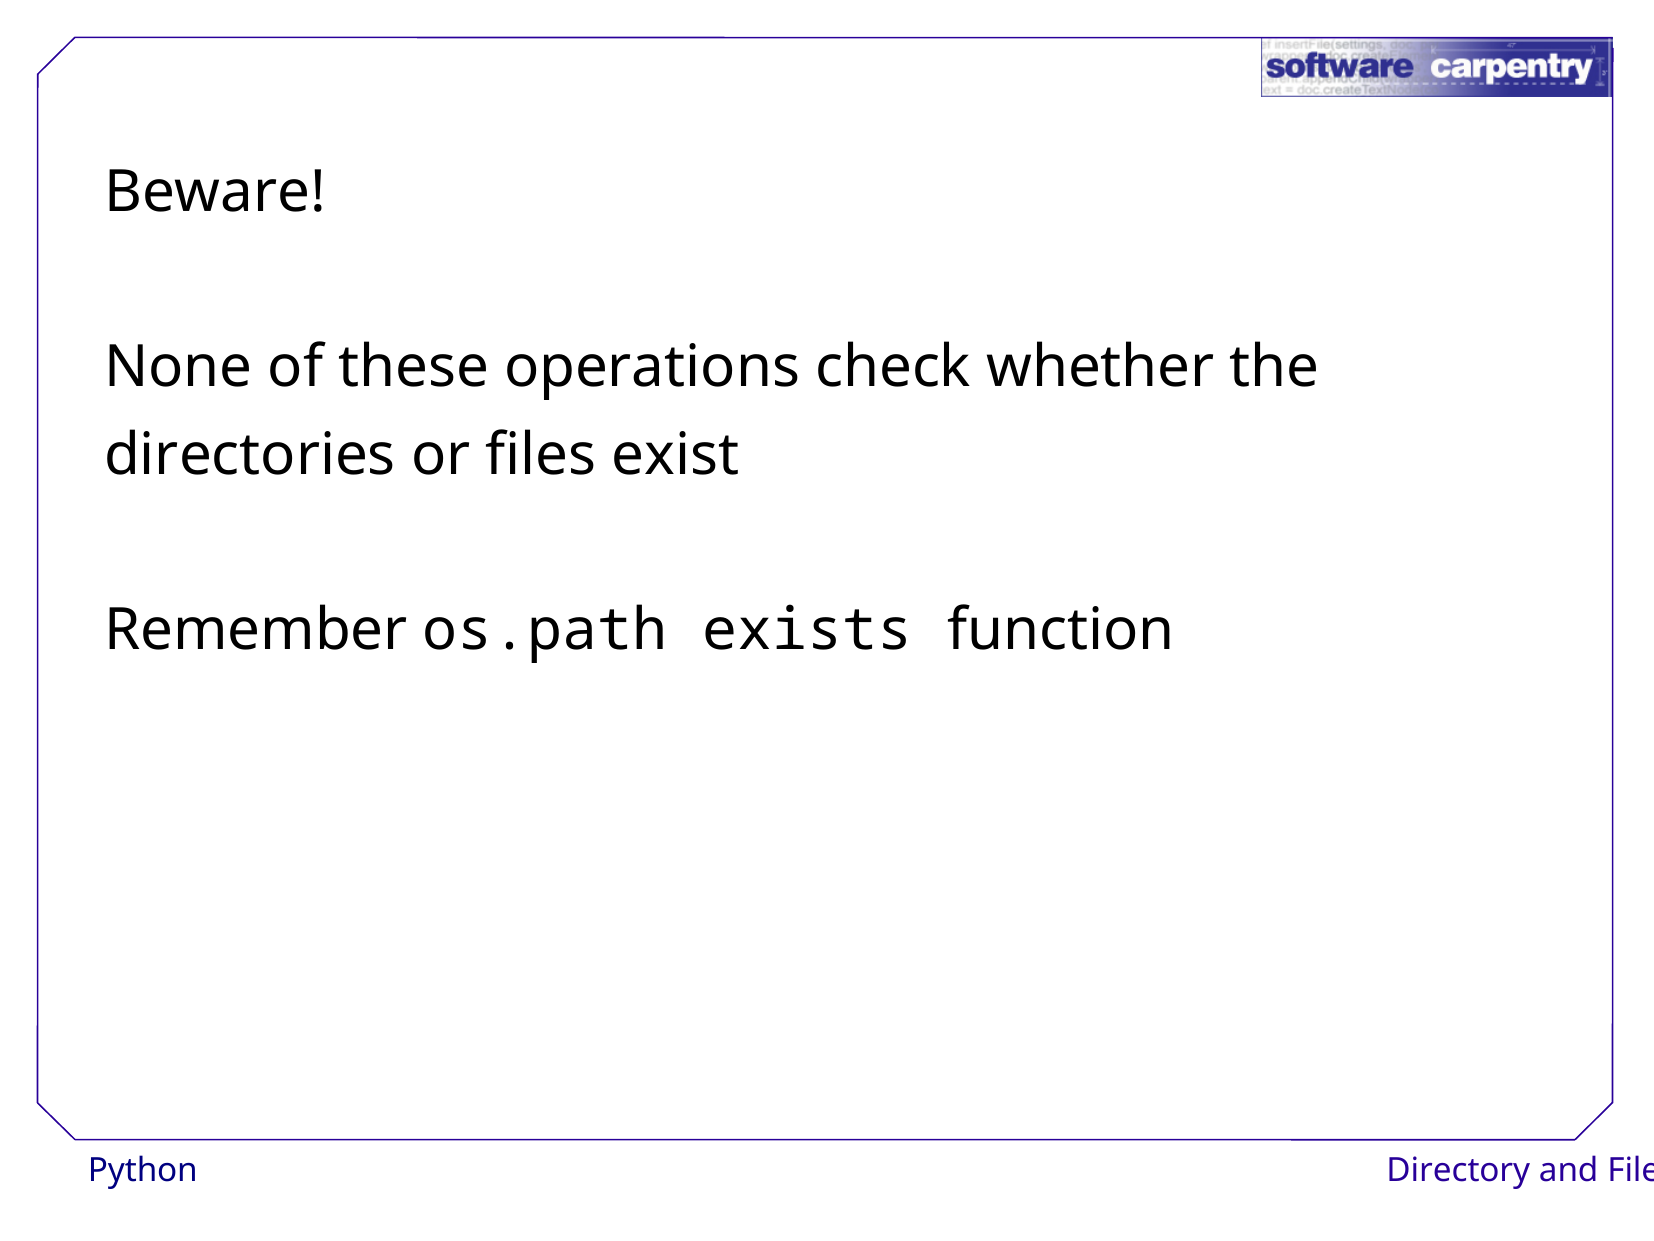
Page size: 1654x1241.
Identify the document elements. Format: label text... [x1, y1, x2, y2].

picture [1261, 39, 1613, 97]
text_box Beware! None of these operations check whether the directories or files exist Remember os.path exists function [89, 128, 1512, 1037]
